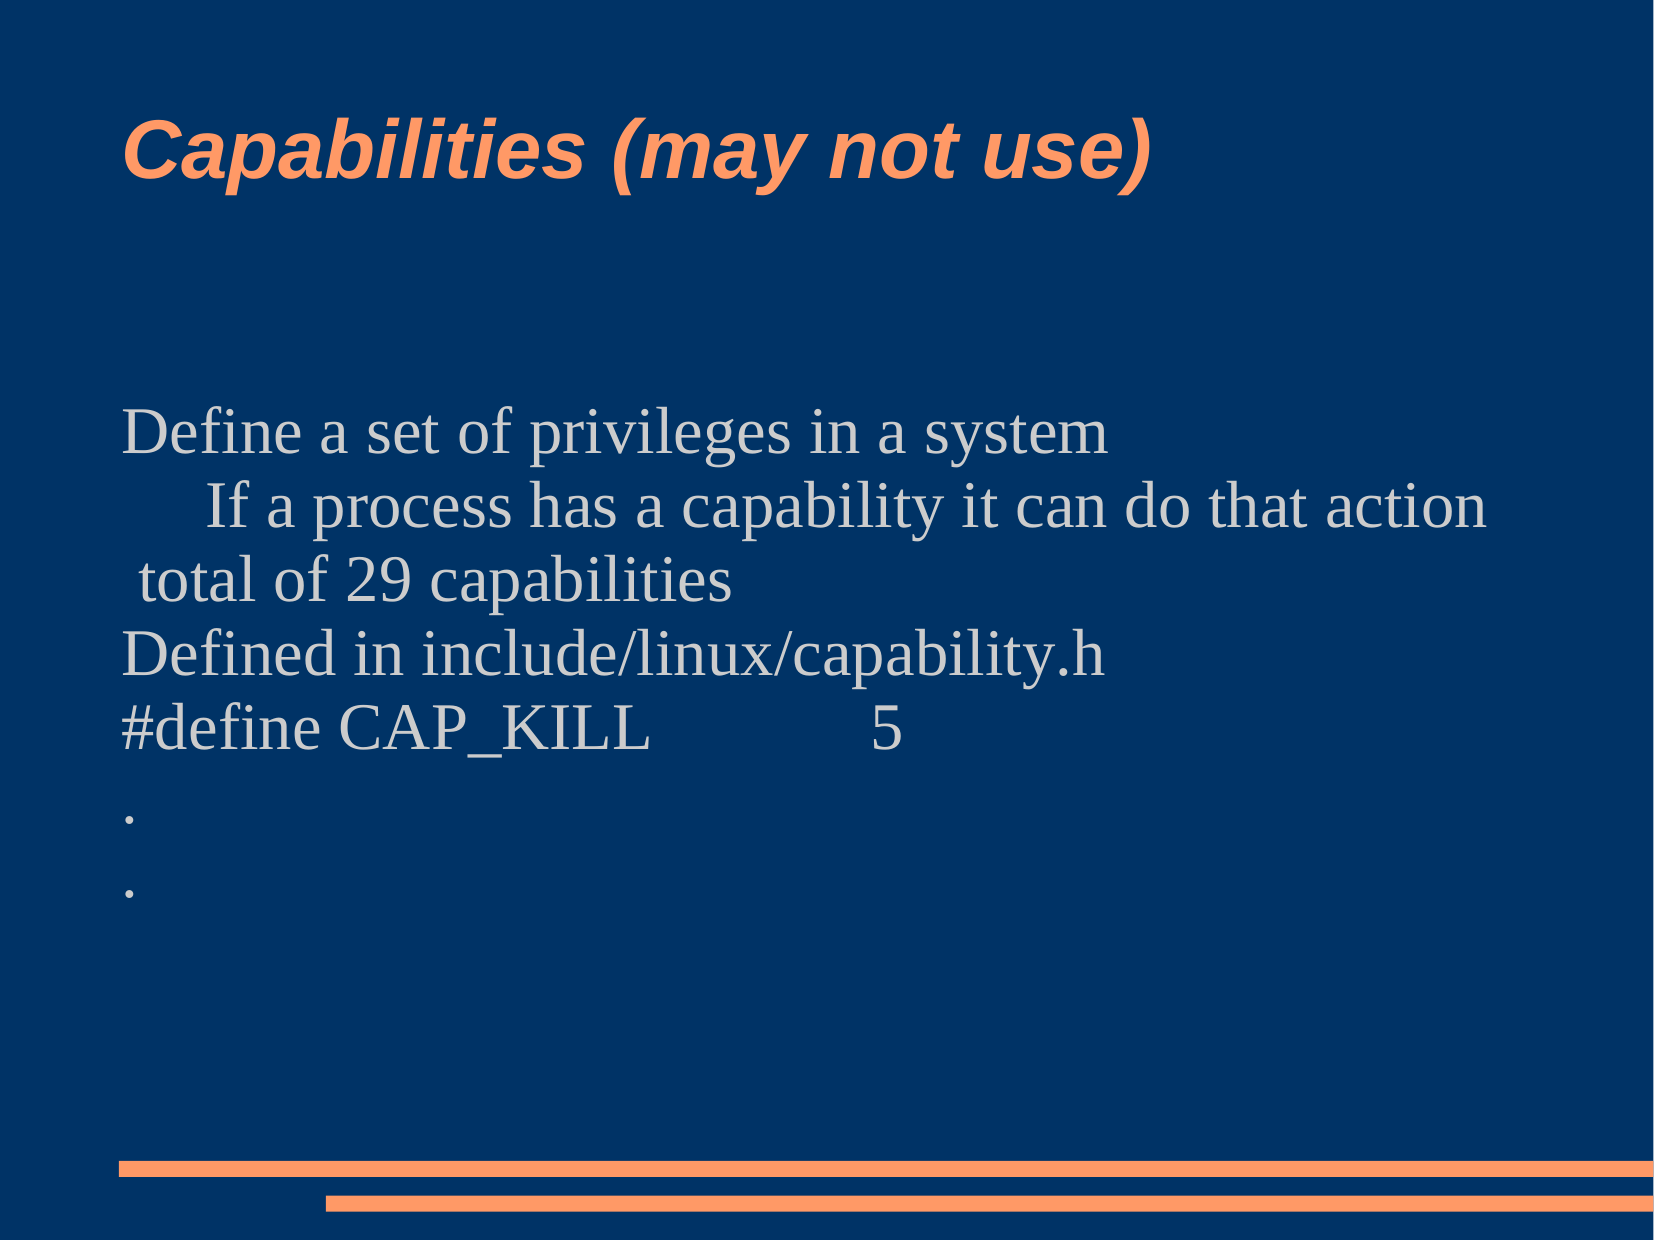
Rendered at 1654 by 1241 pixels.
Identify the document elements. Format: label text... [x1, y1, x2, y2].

subtitle Define a set of privileges in a system If a process has a capability it can do that action total of 29 capabilities Defined in include/linux/capability.h #define CAP_KILL 5 . . [121, 322, 1561, 1133]
title Capabilities (may not use) [121, 46, 1534, 254]
